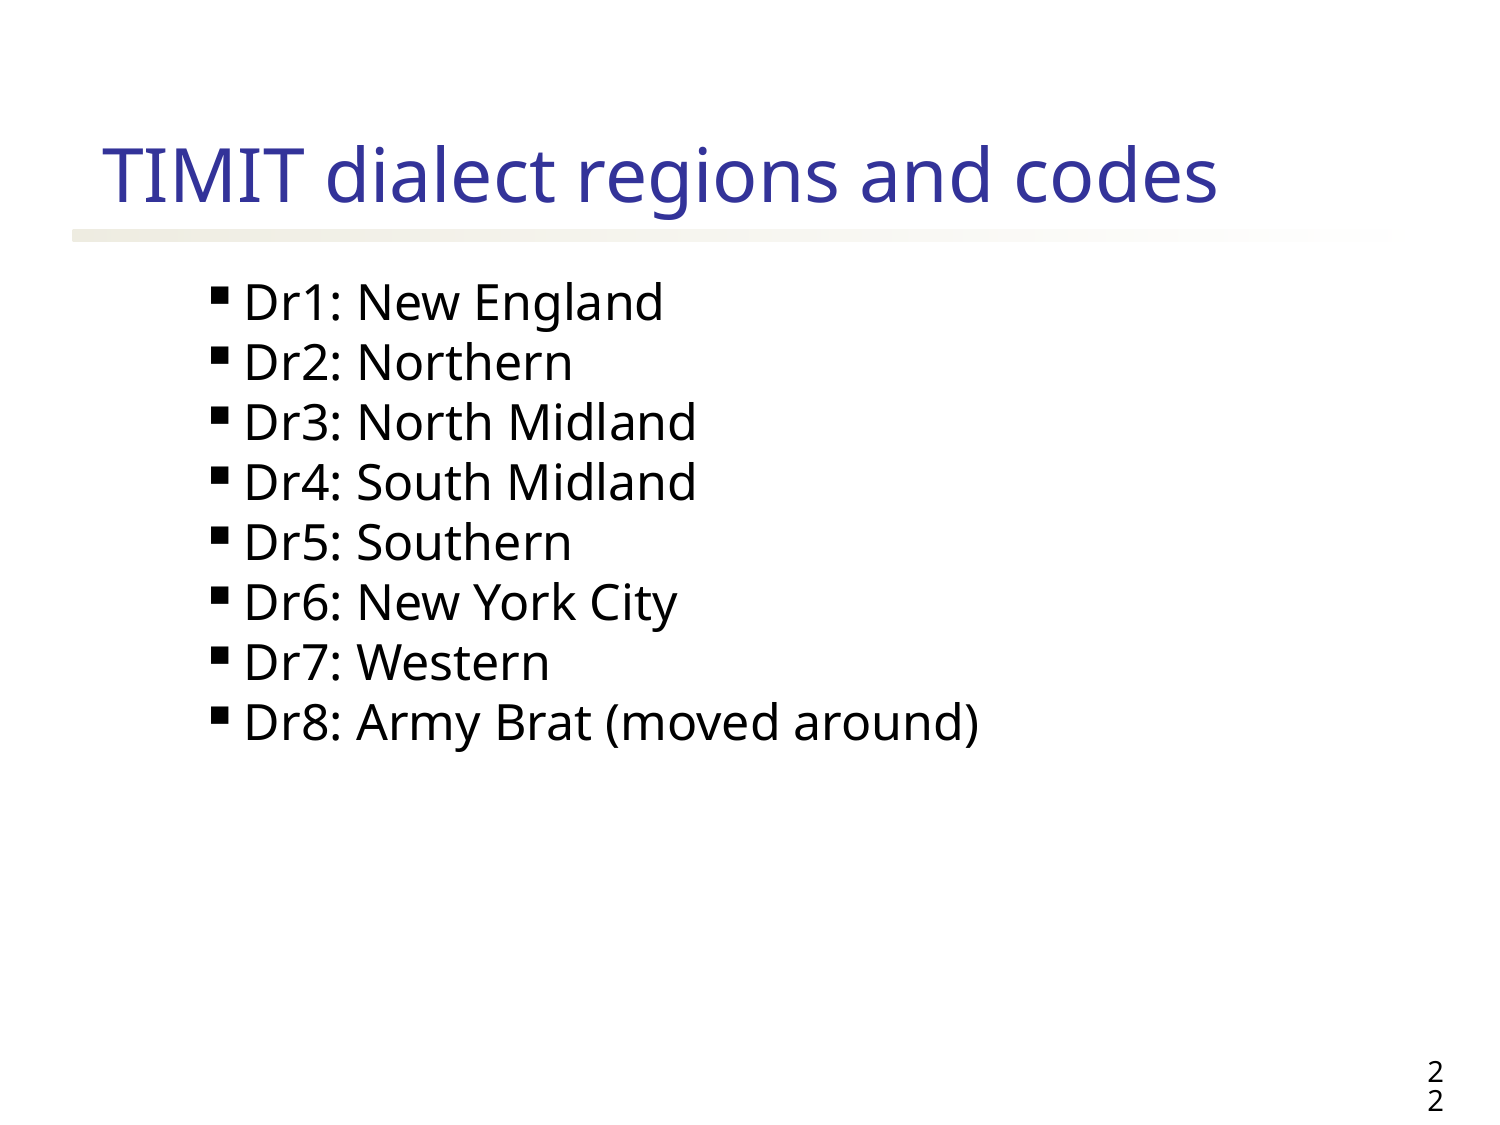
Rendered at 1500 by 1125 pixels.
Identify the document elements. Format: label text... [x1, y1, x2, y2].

text_box <number> [1412, 1025, 1475, 1100]
text_box Dr1: New England Dr2: Northern Dr3: North Midland Dr4: South Midland Dr5: Southern Dr6: New York City Dr7: Western Dr8: Army Brat (moved around) [87, 262, 1363, 938]
text_box TIMIT dialect regions and codes [87, 37, 1304, 225]
